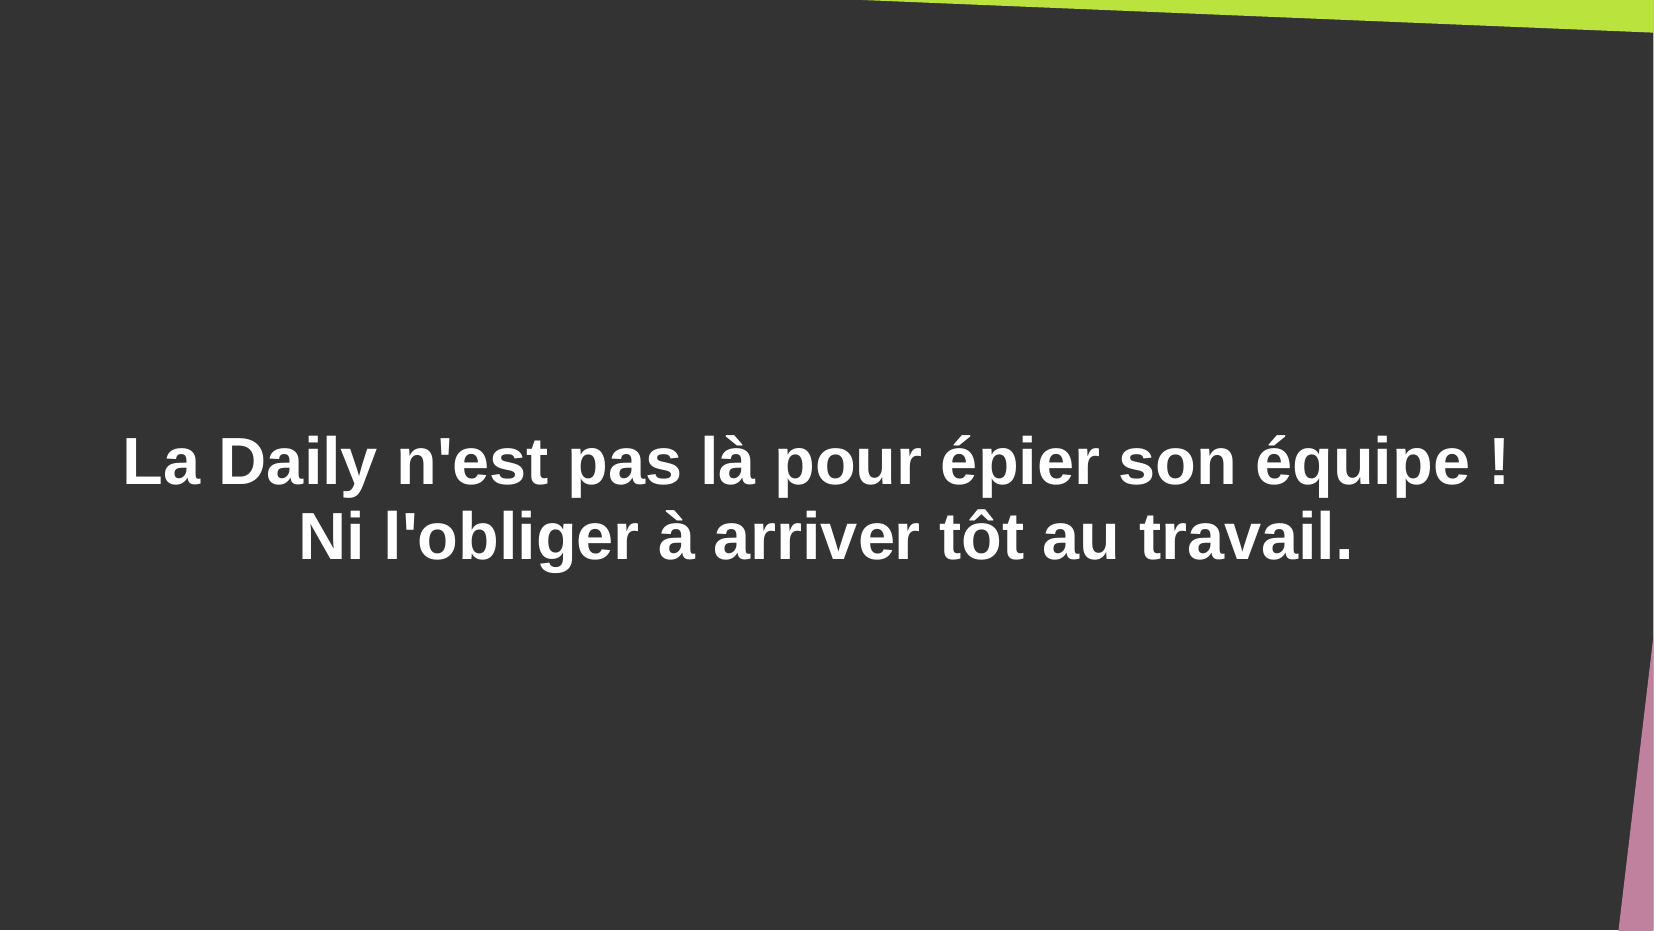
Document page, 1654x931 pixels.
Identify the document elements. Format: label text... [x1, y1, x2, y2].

title La Daily n'est pas là pour épier son équipe ! Ni l'obliger à arriver tôt au travail. [31, 424, 1622, 574]
text_box [862, 0, 1654, 33]
text_box [1618, 631, 1654, 931]
